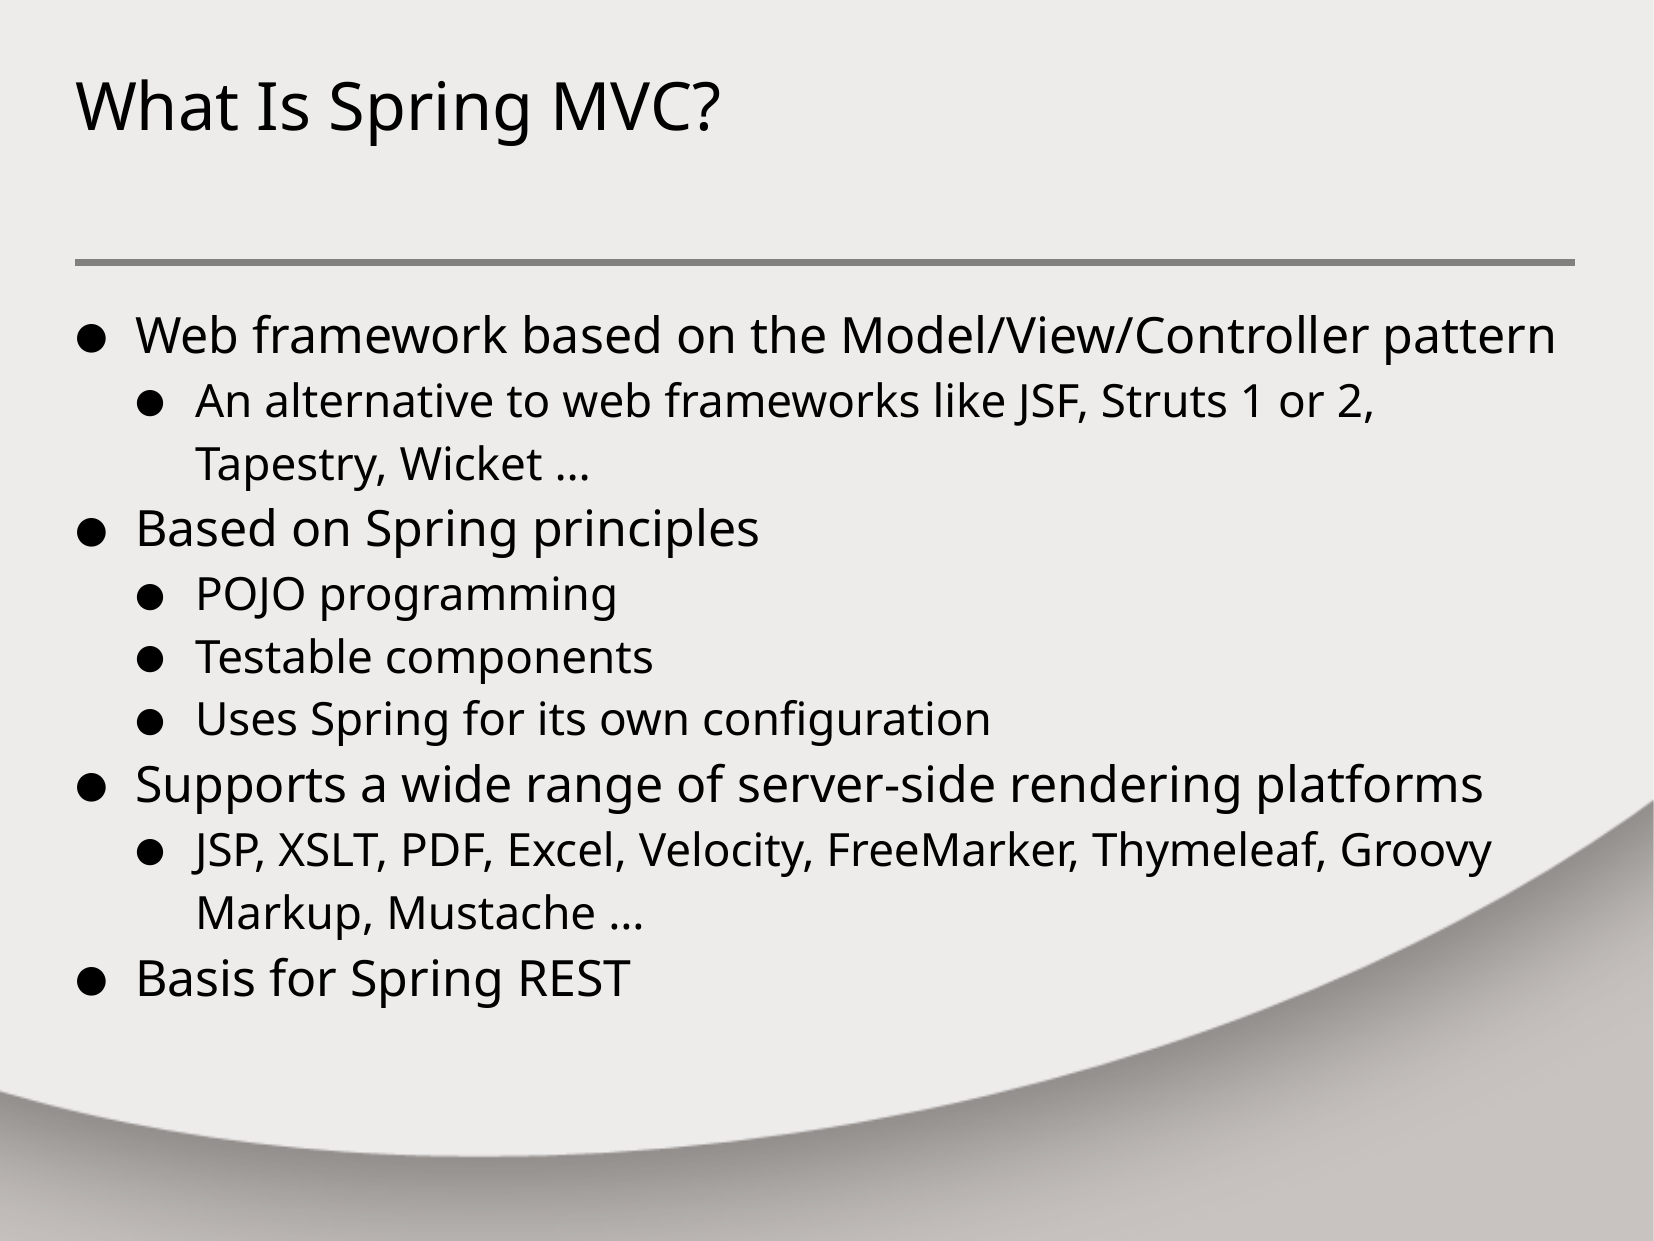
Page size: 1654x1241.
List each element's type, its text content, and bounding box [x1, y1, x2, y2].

list Web framework based on the Model/View/Controller pattern An alternative to web frameworks like JSF, Struts 1 or 2, Tapestry, Wicket … Based on Spring principles POJO programming Testable components Uses Spring for its own configuration Supports a wide range of server-side rendering platforms JSP, XSLT, PDF, Excel, Velocity, FreeMarker, Thymeleaf, Groovy Markup, Mustache … Basis for Spring REST [75, 300, 1576, 1163]
picture [0, 0, 1654, 1241]
title What Is Spring MVC? [75, 75, 1576, 226]
